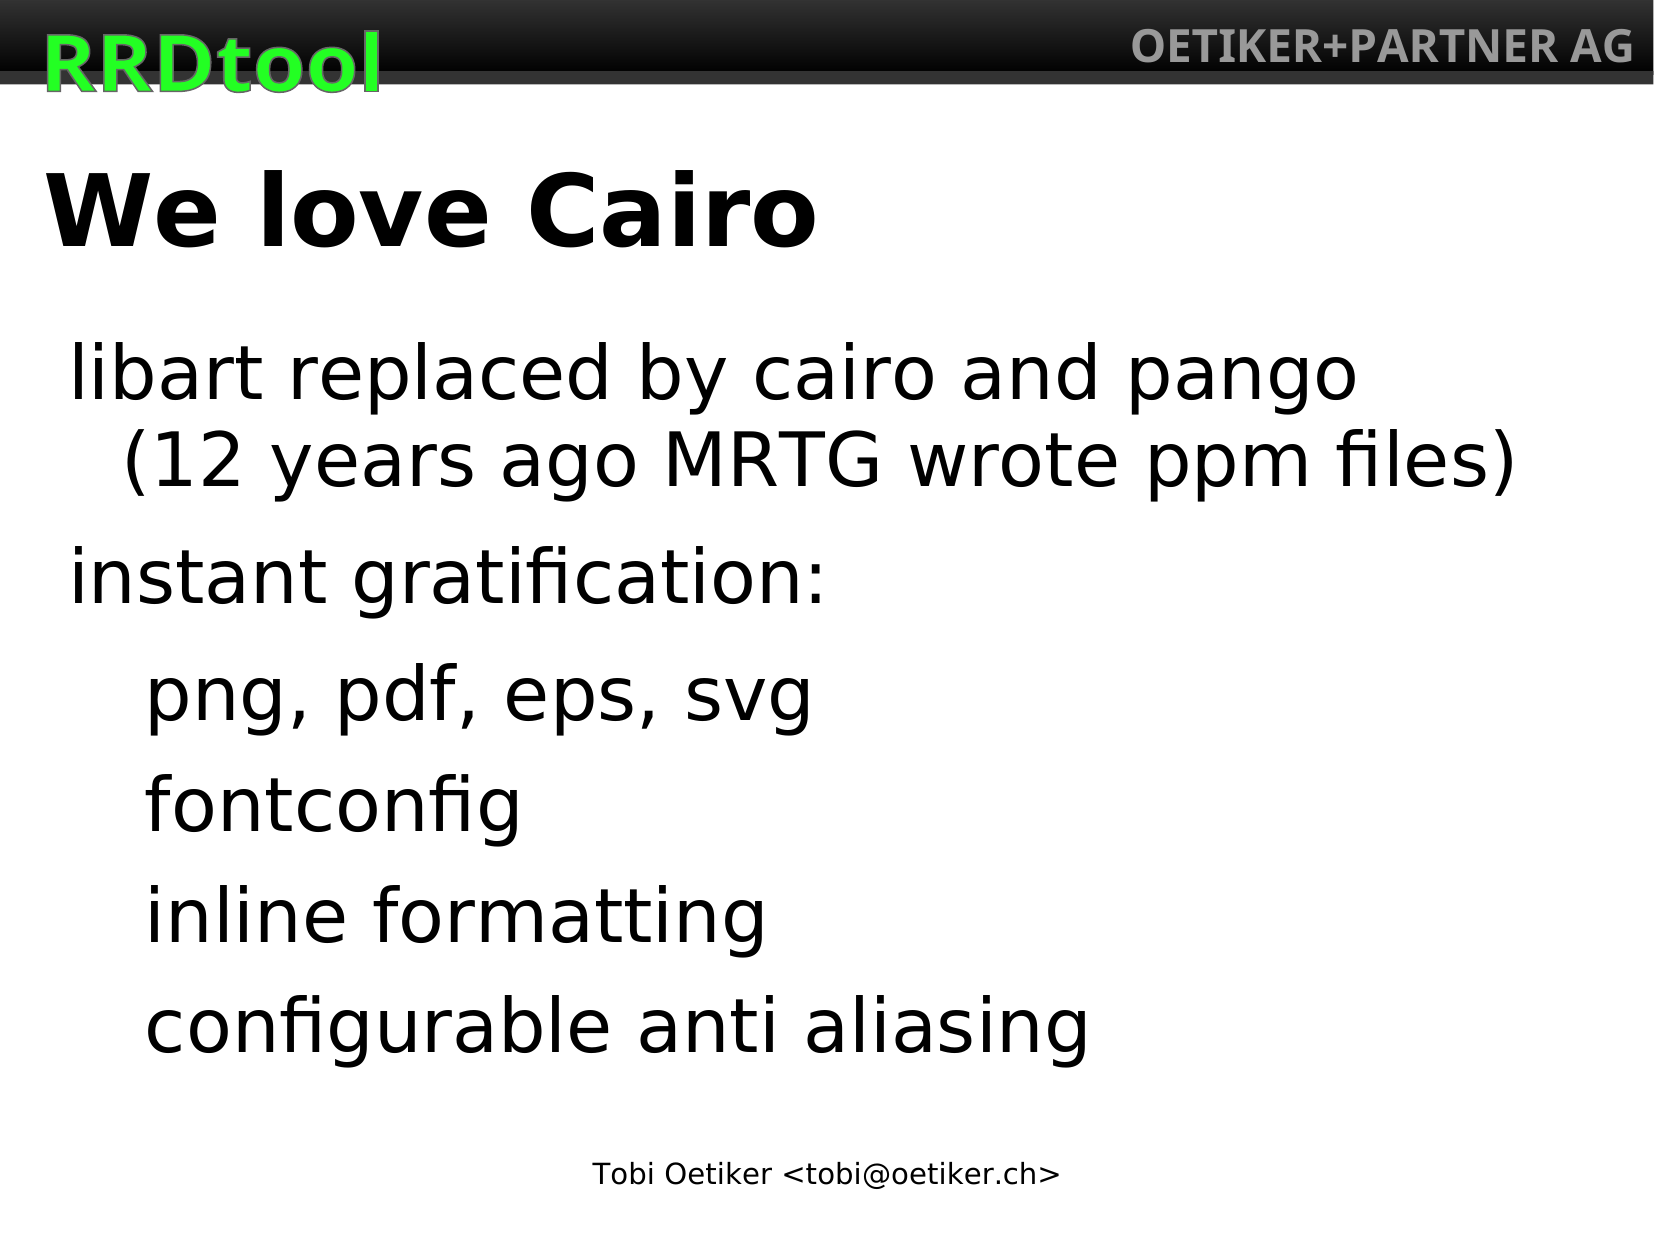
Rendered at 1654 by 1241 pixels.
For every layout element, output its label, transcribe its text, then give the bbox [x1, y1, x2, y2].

list libart replaced by cairo and pango (12 years ago MRTG wrote ppm files) instant gratification: png, pdf, eps, svg fontconfig inline formatting configurable anti aliasing [50, 329, 1571, 1084]
title We love Cairo [43, 144, 1582, 280]
